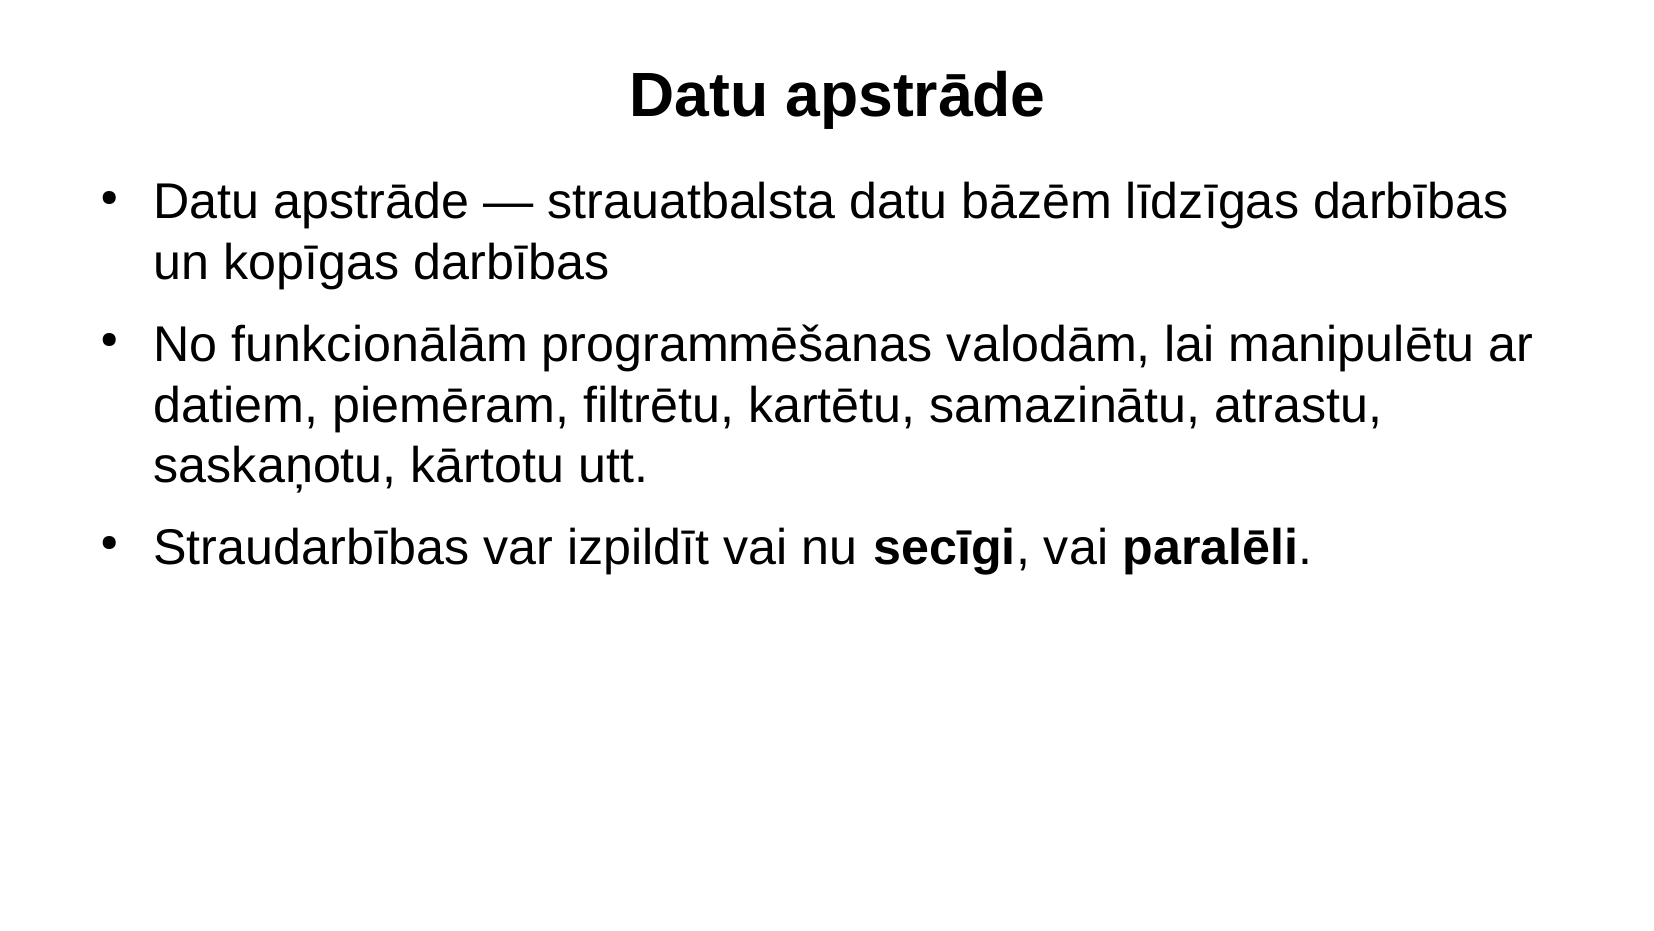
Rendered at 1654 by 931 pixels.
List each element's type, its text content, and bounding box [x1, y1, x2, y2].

list Datu apstrāde — strauatbalsta datu bāzēm līdzīgas darbības un kopīgas darbības No funkcionālām programmēšanas valodām, lai manipulētu ar datiem, piemēram, filtrētu, kartētu, samazinātu, atrastu, saskaņotu, kārtotu utt. Straudarbības var izpildīt vai nu secīgi, vai paralēli. [82, 168, 1538, 889]
title Datu apstrāde [82, 36, 1571, 146]
